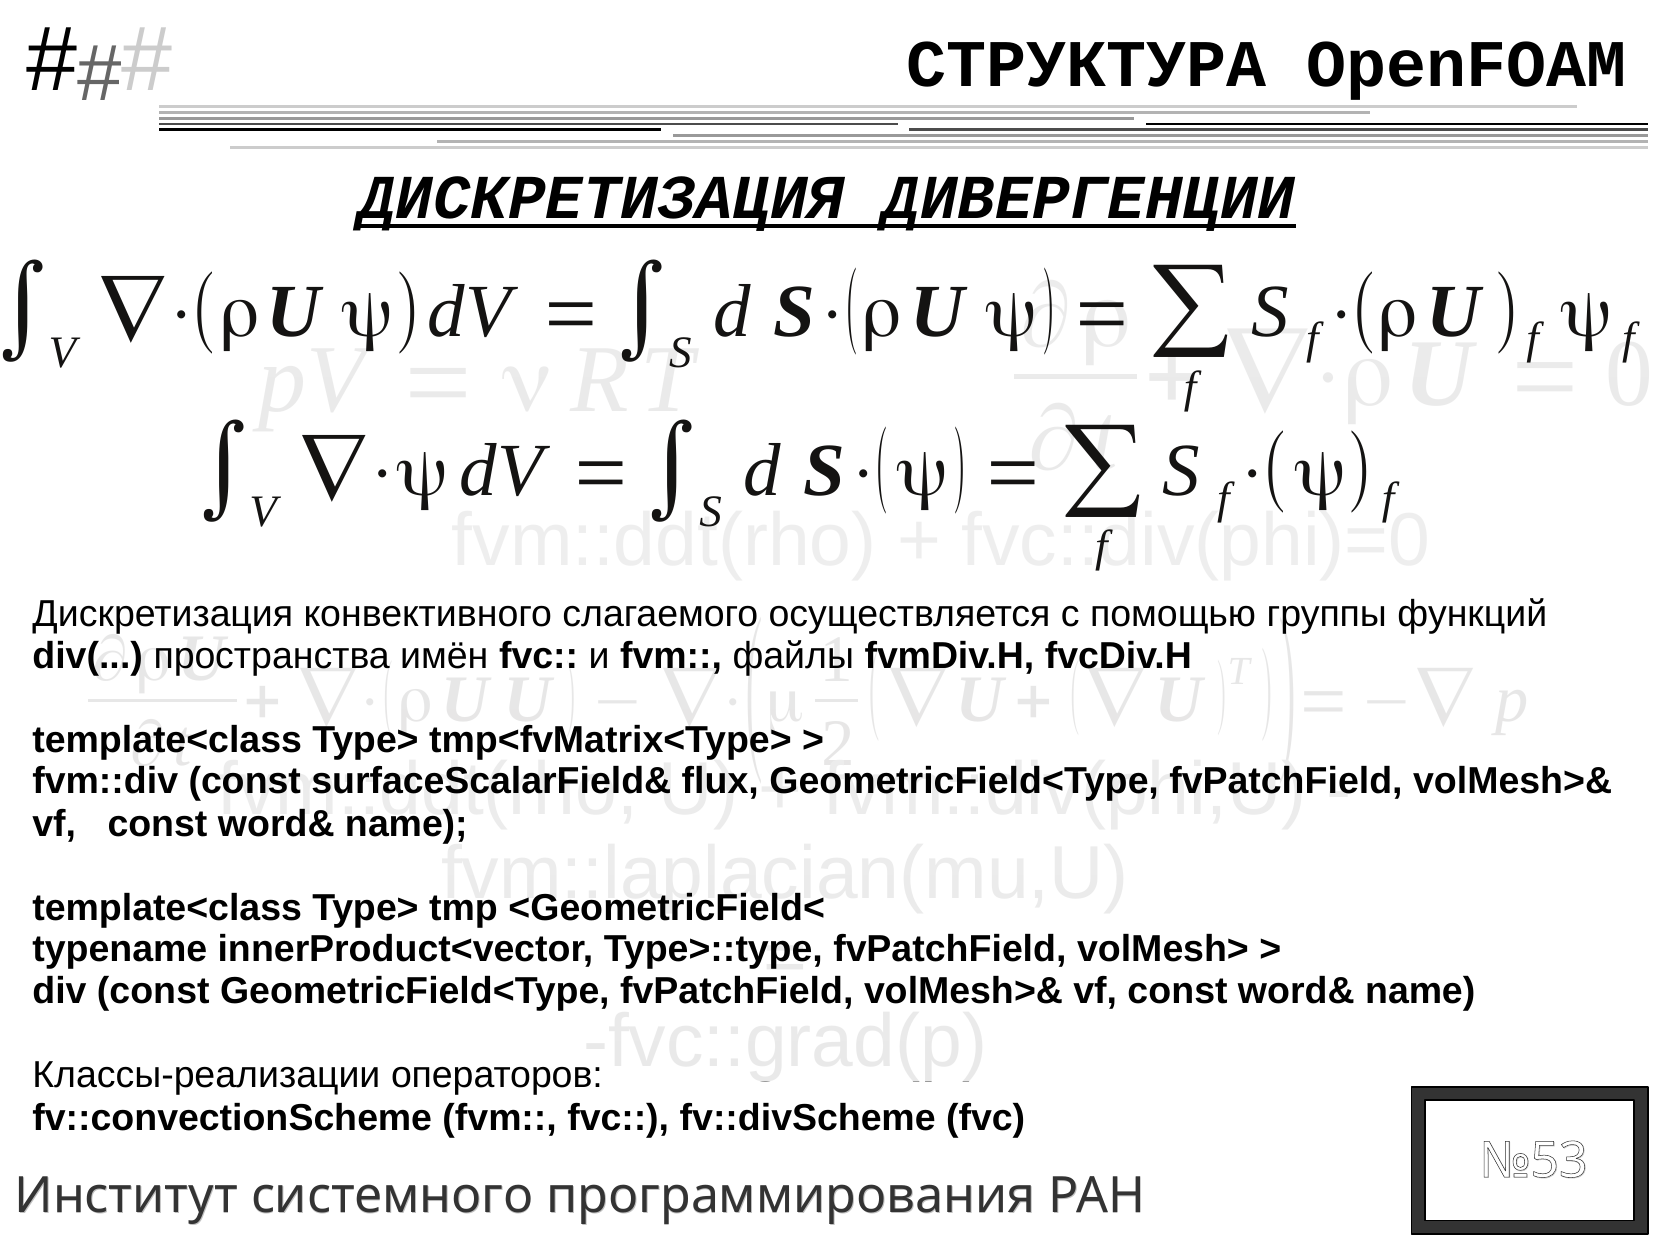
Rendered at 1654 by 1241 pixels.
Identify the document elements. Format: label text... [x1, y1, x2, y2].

text_box Дискретизация конвективного слагаемого осуществляется с помощью группы функций div(...) пространства имён fvc:: и fvm::, файлы fvmDiv.H, fvcDiv.H template<class Type> tmp<fvMatrix<Type> > fvm::div (const surfaceScalarField& flux, GeometricField<Type, fvPatchField, volMesh>& vf, const word& name); template<class Type> tmp <GeometricField< typename innerProduct<vector, Type>::type, fvPatchField, volMesh> > div (const GeometricField<Type, fvPatchField, volMesh>& vf, const word& name) Классы-реализации операторов: fv::convectionScheme (fvm::, fvc::), fv::divScheme (fvc) [17, 584, 1654, 1146]
title ДИСКРЕТИЗАЦИЯ ДИВЕРГЕНЦИИ [0, 147, 1654, 257]
chart [186, 413, 1400, 572]
chart [0, 253, 1641, 412]
